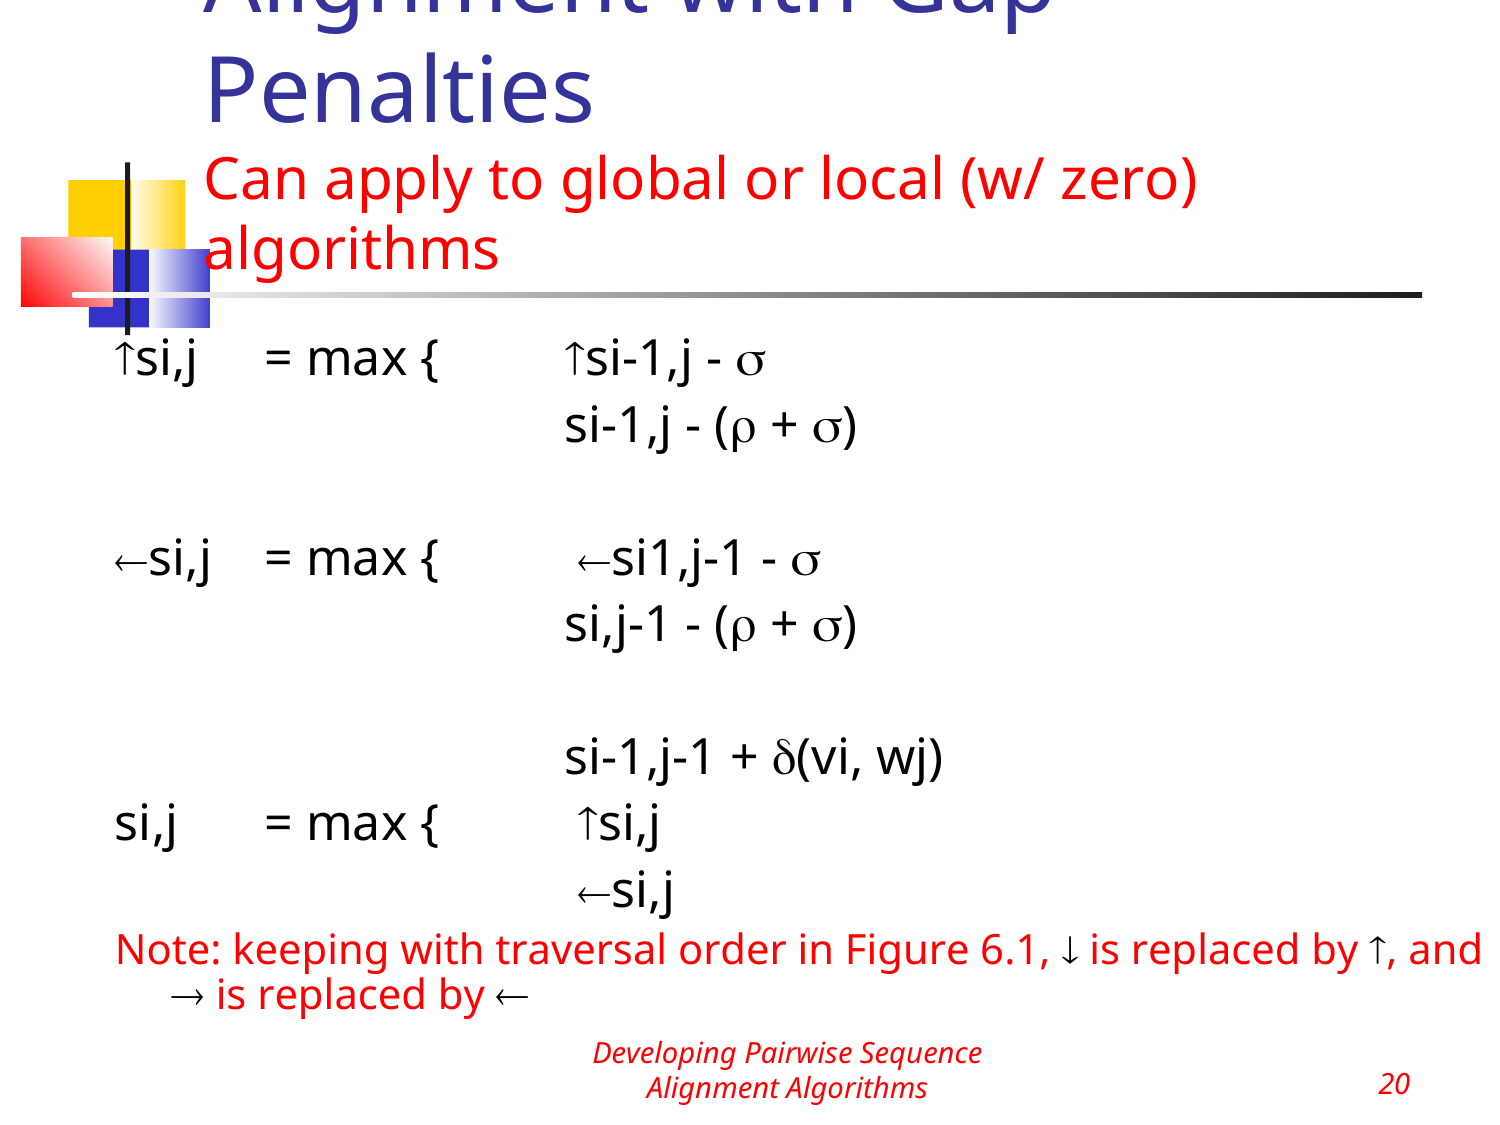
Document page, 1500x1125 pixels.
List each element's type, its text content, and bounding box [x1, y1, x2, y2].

text_box <number> [1112, 1082, 1426, 1113]
list si,j = max { si-1,j -  si-1,j - ( + ) si,j = max { si1,j-1 -  si,j-1 - ( + ) si-1,j-1 + (vi, wj) si,j = max { si,j si,j Note: keeping with traversal order in Figure 6.1,  is replaced by , and  is replaced by  [99, 324, 1500, 1082]
title Alignment with Gap Penalties Can apply to global or local (w/ zero) algorithms [188, 0, 1468, 289]
text_box Developing Pairwise Sequence Alignment Algorithms [512, 1082, 1063, 1113]
